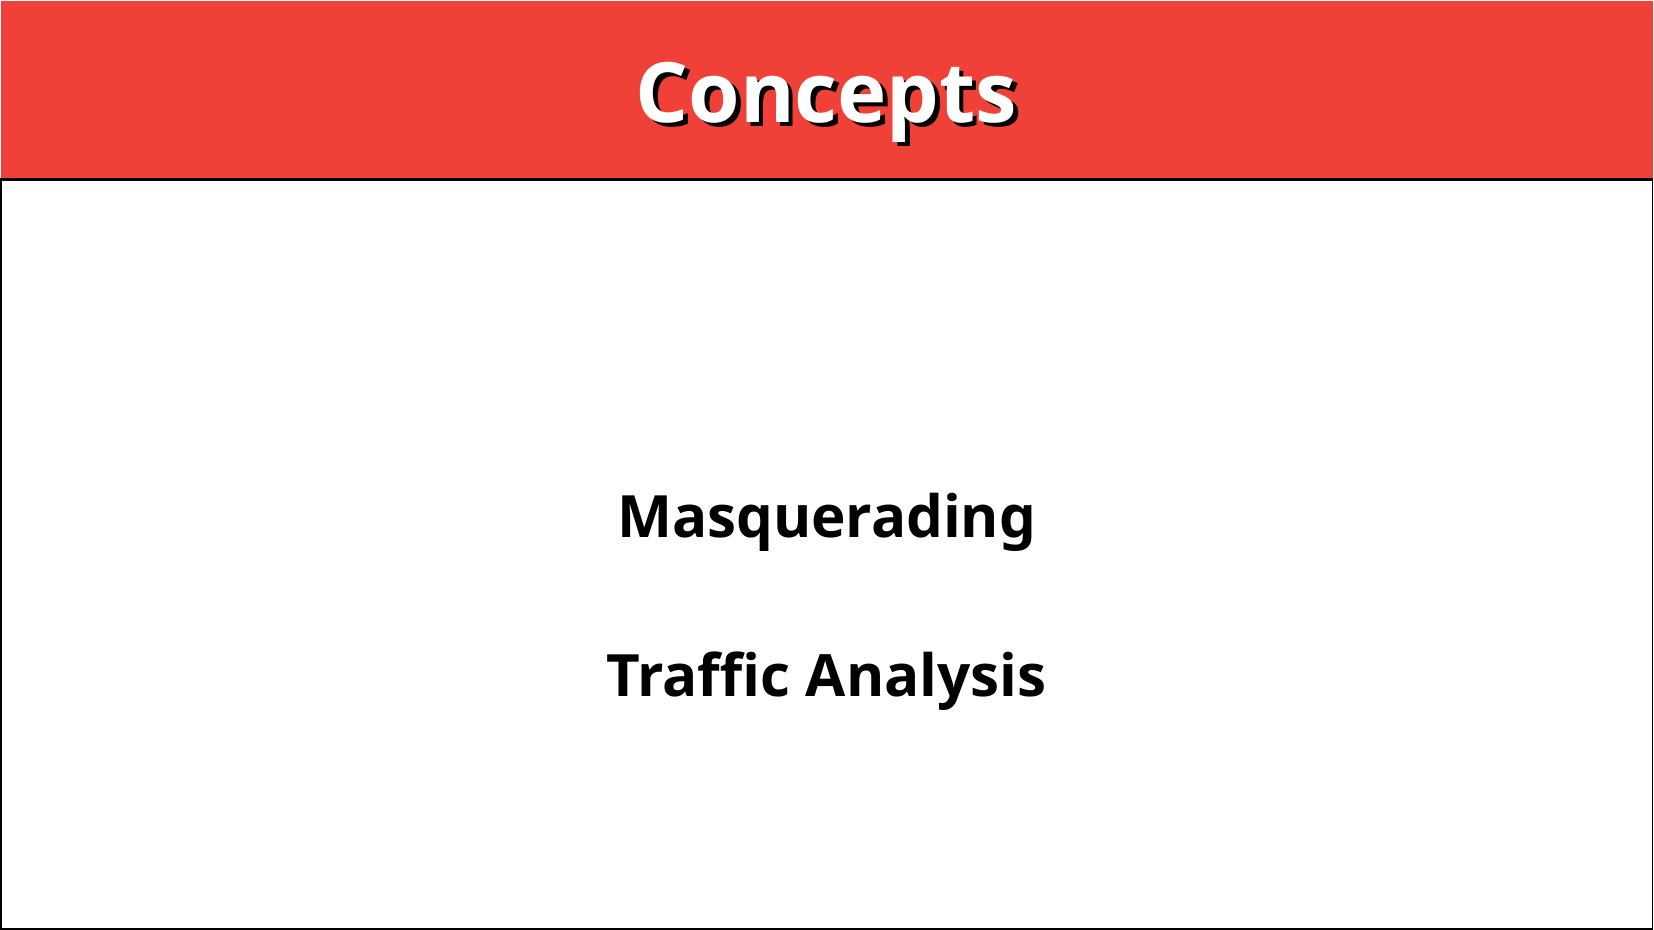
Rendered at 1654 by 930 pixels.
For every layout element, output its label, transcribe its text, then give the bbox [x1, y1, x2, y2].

text_box Concepts [0, 0, 1653, 179]
text_box Masquerading Traffic Analysis [0, 179, 1653, 930]
